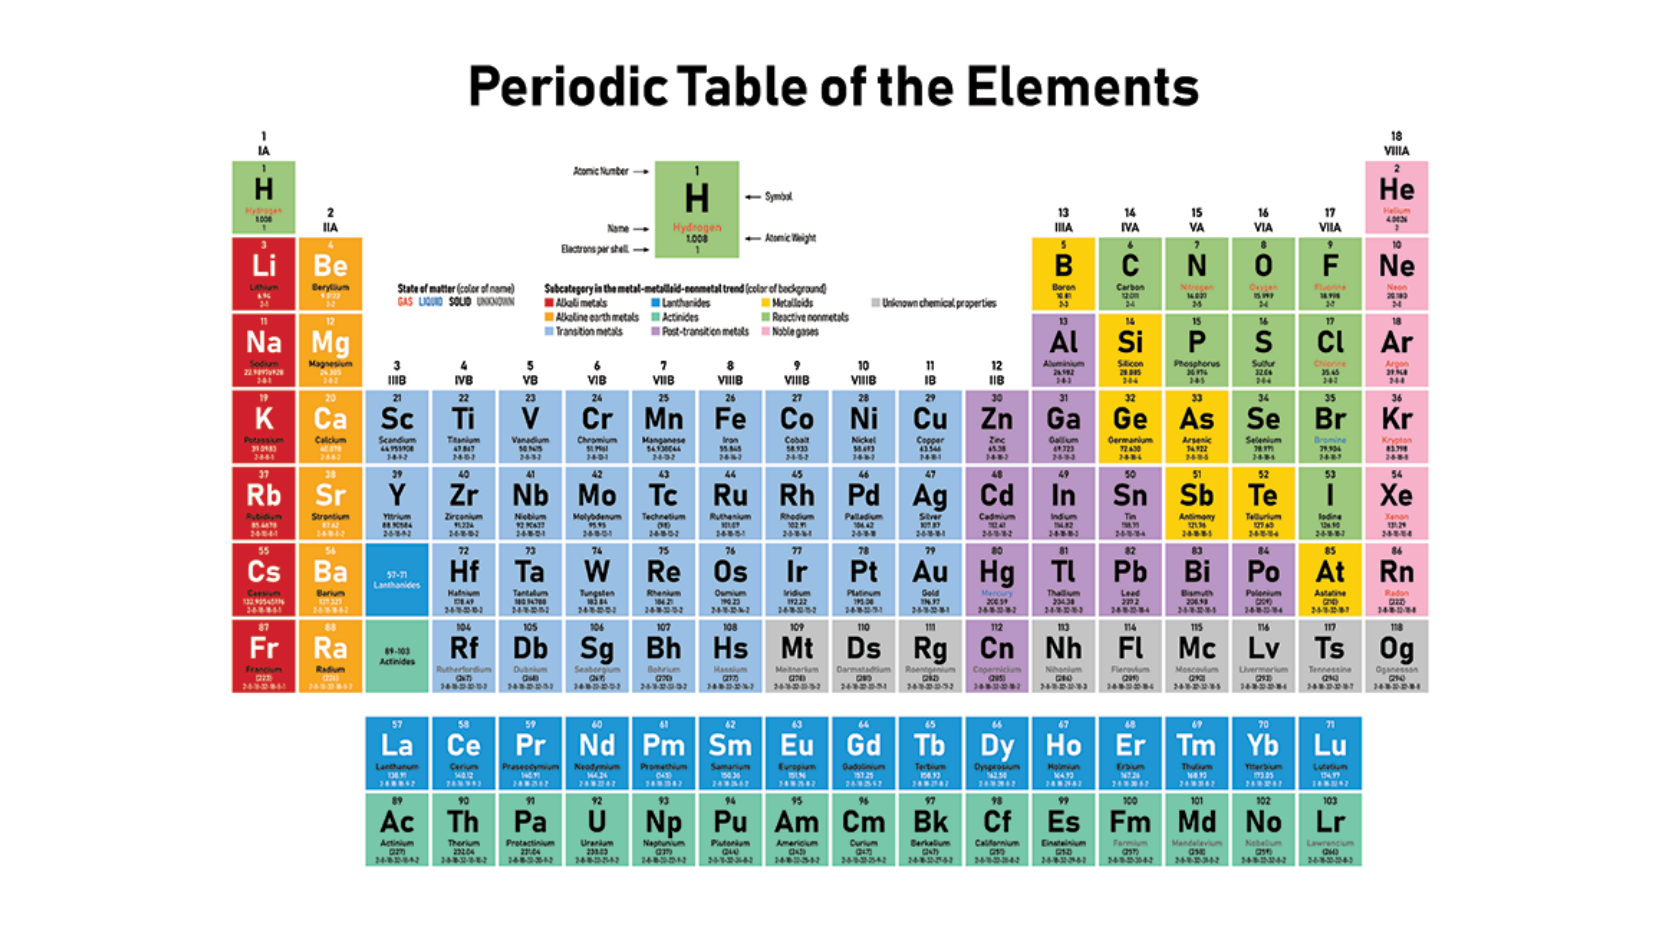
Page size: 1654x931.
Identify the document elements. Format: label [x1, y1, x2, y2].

picture [55, 29, 1606, 903]
